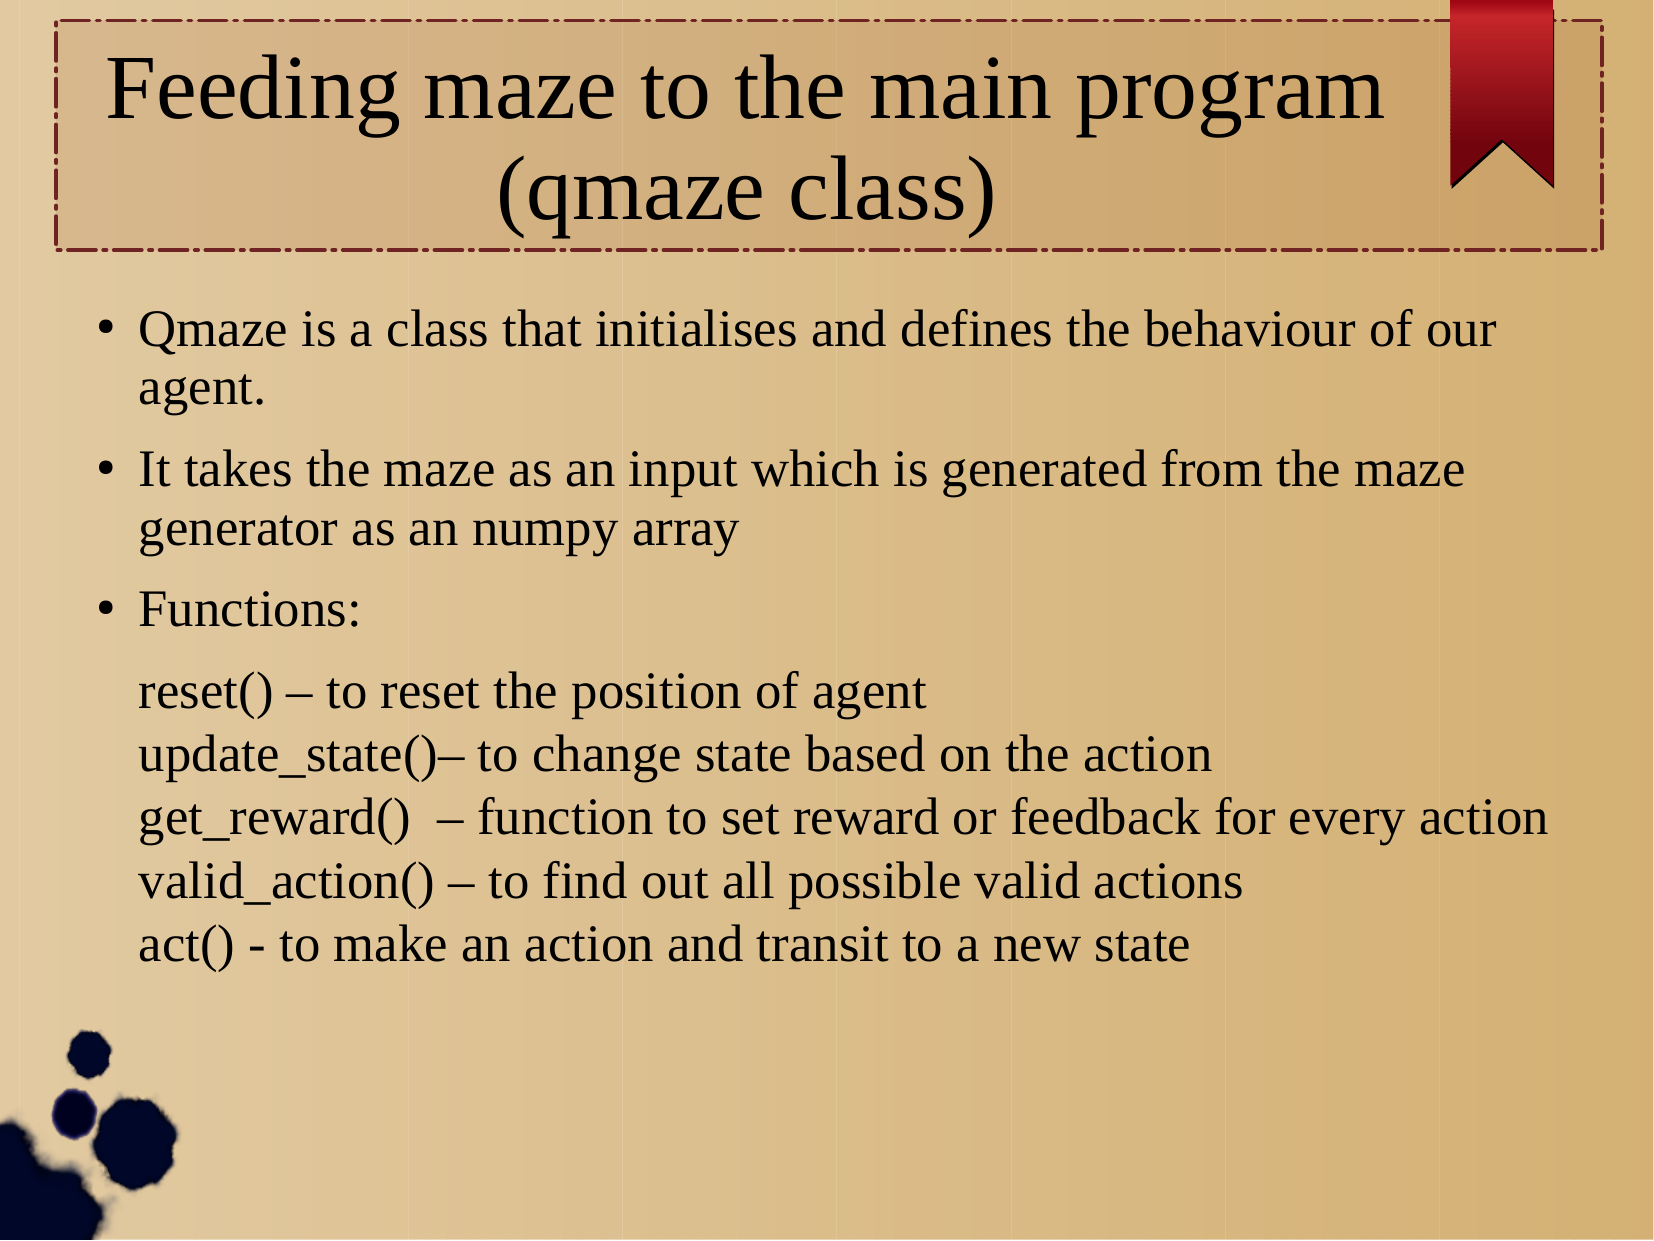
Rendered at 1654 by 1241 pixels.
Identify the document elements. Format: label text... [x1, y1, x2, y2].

list Qmaze is a class that initialises and defines the behaviour of our agent. It takes the maze as an input which is generated from the maze generator as an numpy array Functions: reset() – to reset the position of agent update_state()– to change state based on the action get_reward() – function to set reward or feedback for every action valid_action() – to find out all possible valid actions act() - to make an action and transit to a new state [82, 299, 1571, 1019]
title Feeding maze to the main program (qmaze class) [82, 36, 1412, 240]
